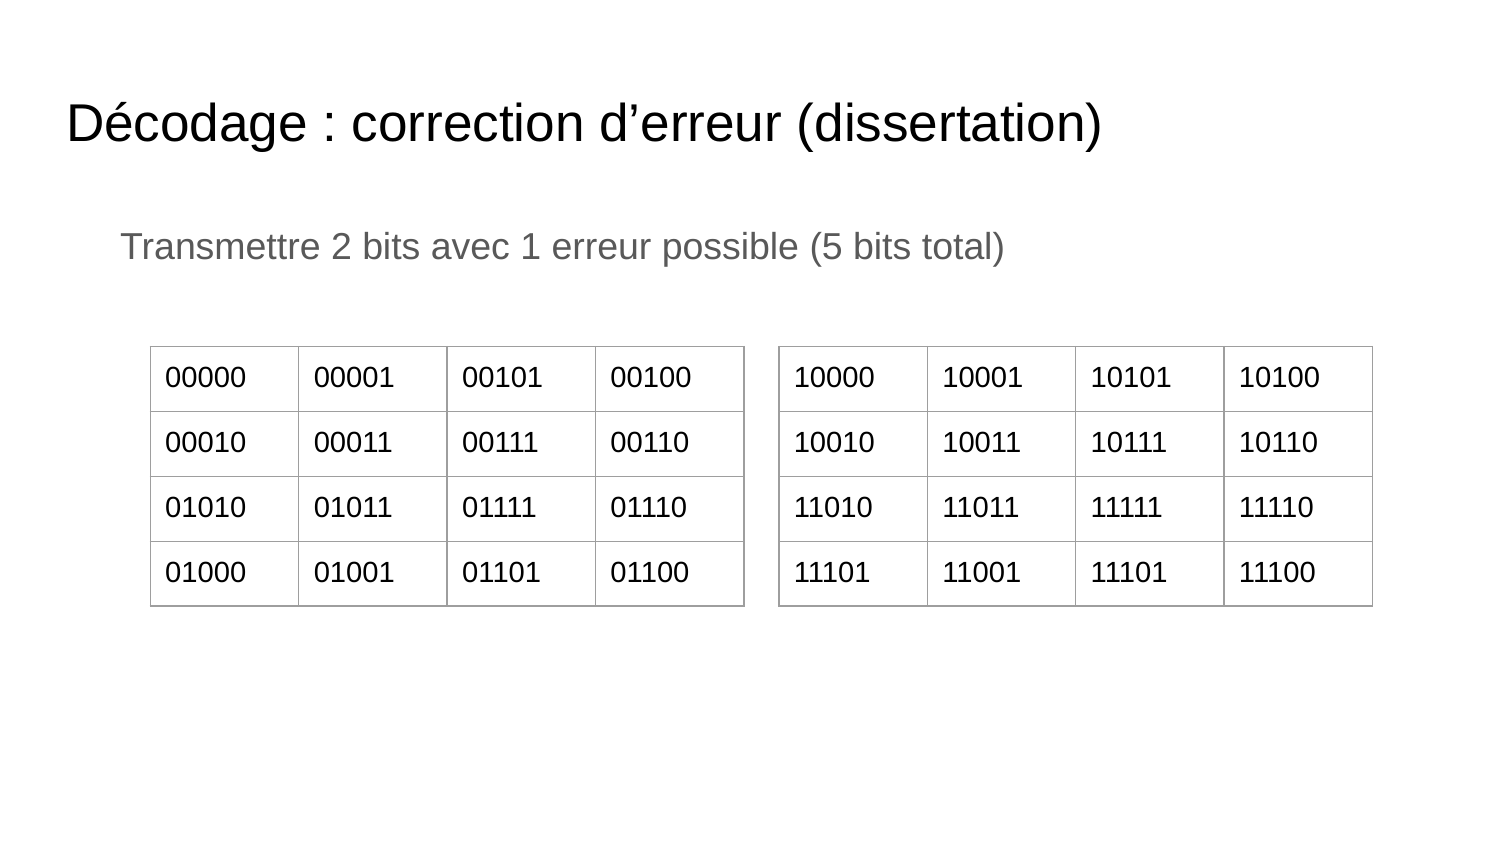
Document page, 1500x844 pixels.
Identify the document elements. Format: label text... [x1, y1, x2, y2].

table_cell 00011 [299, 412, 446, 476]
table_cell 00010 [151, 412, 298, 476]
table_cell 11101 [780, 542, 927, 605]
table_cell 10111 [1076, 412, 1223, 476]
table_cell 01100 [596, 542, 743, 605]
title Décodage : correction d’erreur (dissertation) [51, 72, 1449, 167]
table_cell 00110 [596, 412, 743, 476]
table_cell 10110 [1225, 412, 1372, 476]
table_cell 01101 [448, 542, 595, 605]
table_header 00001 [299, 347, 446, 411]
table_cell 01010 [151, 477, 298, 541]
table_header 10100 [1225, 347, 1372, 411]
table_cell 11100 [1225, 542, 1372, 605]
table_header 00100 [596, 347, 743, 411]
table_cell 10010 [780, 412, 927, 476]
table_cell 11010 [780, 477, 927, 541]
table_cell 01001 [299, 542, 446, 605]
table_cell 01111 [448, 477, 595, 541]
table_cell 11110 [1225, 477, 1372, 541]
table_cell 01110 [596, 477, 743, 541]
text_box Transmettre 2 bits avec 1 erreur possible (5 bits total) [105, 206, 1429, 282]
table_cell 10011 [928, 412, 1075, 476]
table_cell 00111 [448, 412, 595, 476]
table_cell 01011 [299, 477, 446, 541]
table_cell 01000 [151, 542, 298, 605]
table_header 10001 [928, 347, 1075, 411]
table_header 10000 [780, 347, 927, 411]
table_cell 11001 [928, 542, 1075, 605]
table_header 00101 [448, 347, 595, 411]
table_cell 11101 [1076, 542, 1223, 605]
table_header 10101 [1076, 347, 1223, 411]
table_header 00000 [151, 347, 298, 411]
table_cell 11111 [1076, 477, 1223, 541]
table_cell 11011 [928, 477, 1075, 541]
